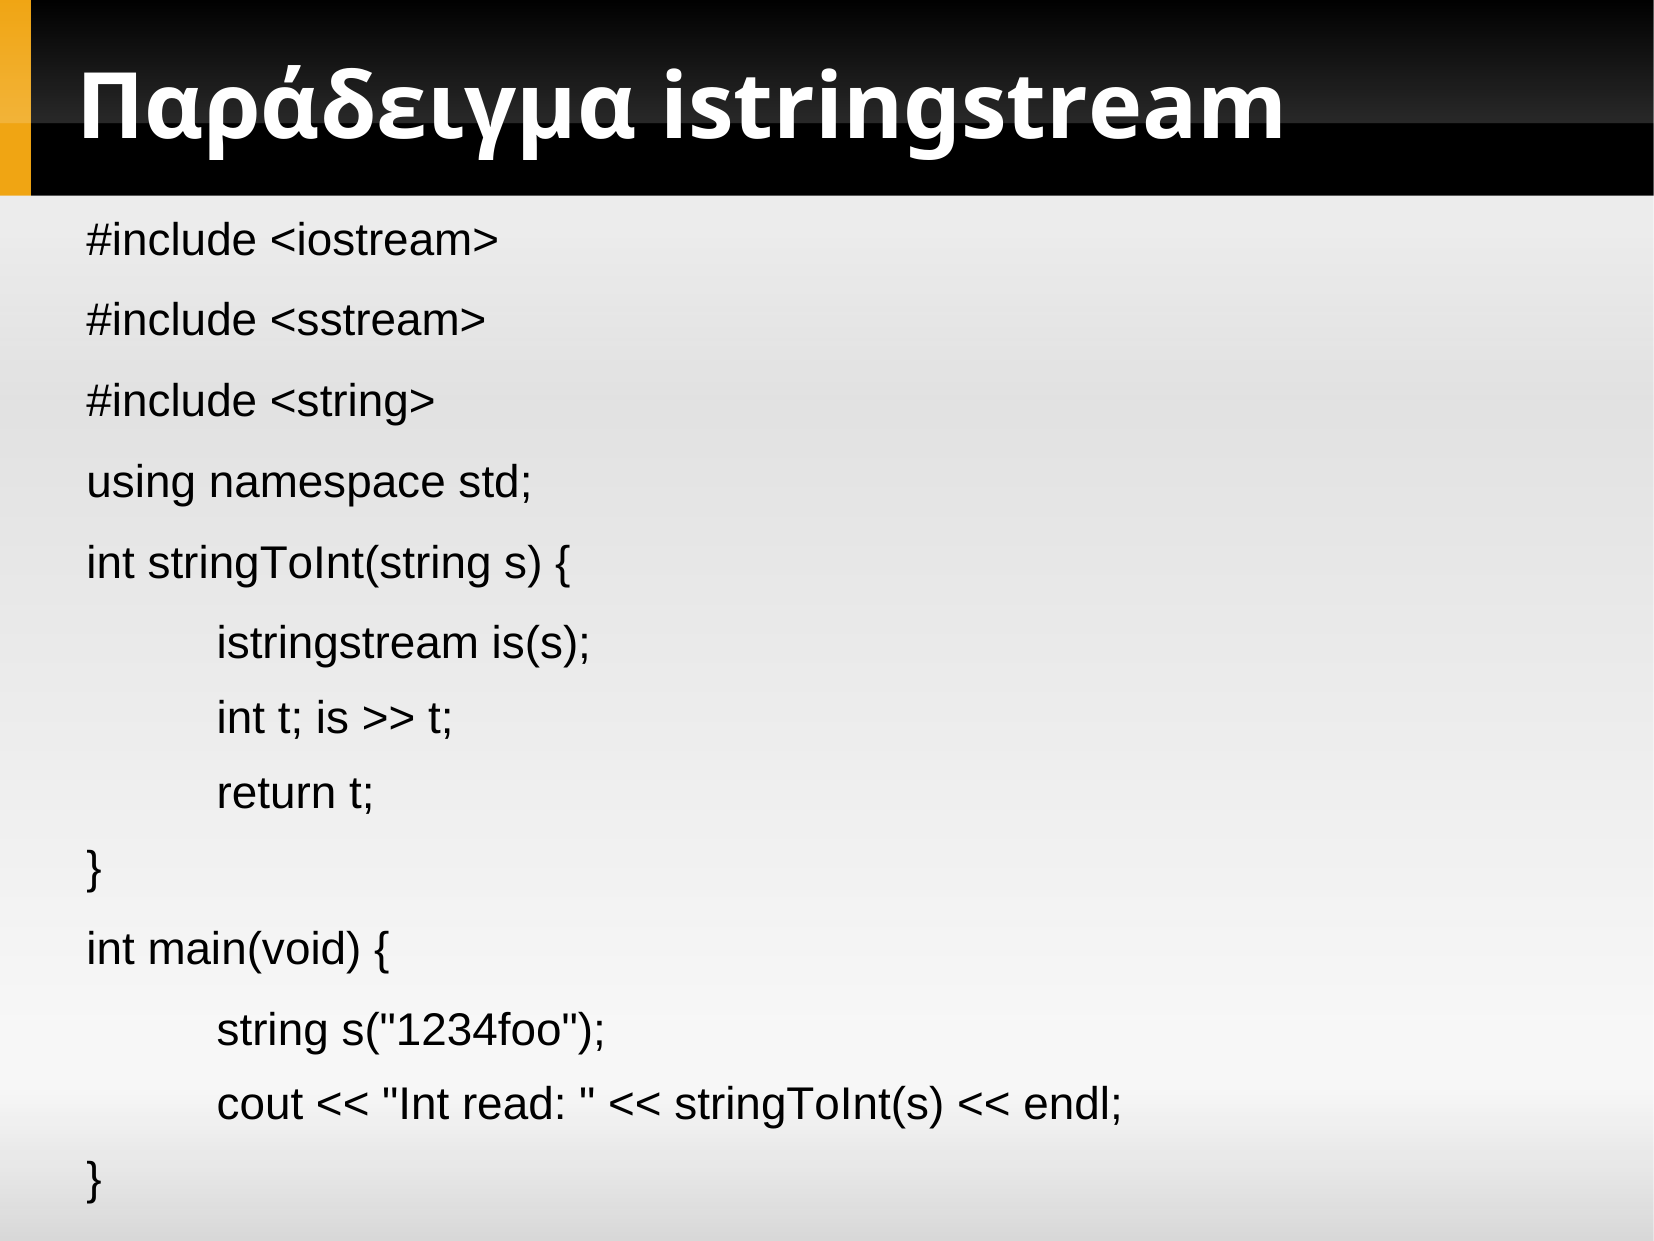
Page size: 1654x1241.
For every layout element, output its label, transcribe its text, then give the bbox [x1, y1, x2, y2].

list #include <iostream> #include <sstream> #include <string> using namespace std; int stringToInt(string s) { istringstream is(s); int t; is >> t; return t; } int main(void) { string s("1234foo"); cout << "Int read: " << stringToInt(s) << endl; } [75, 213, 1651, 1205]
picture [0, 0, 1654, 1241]
title Παράδειγμα istringstream [76, 0, 1565, 208]
